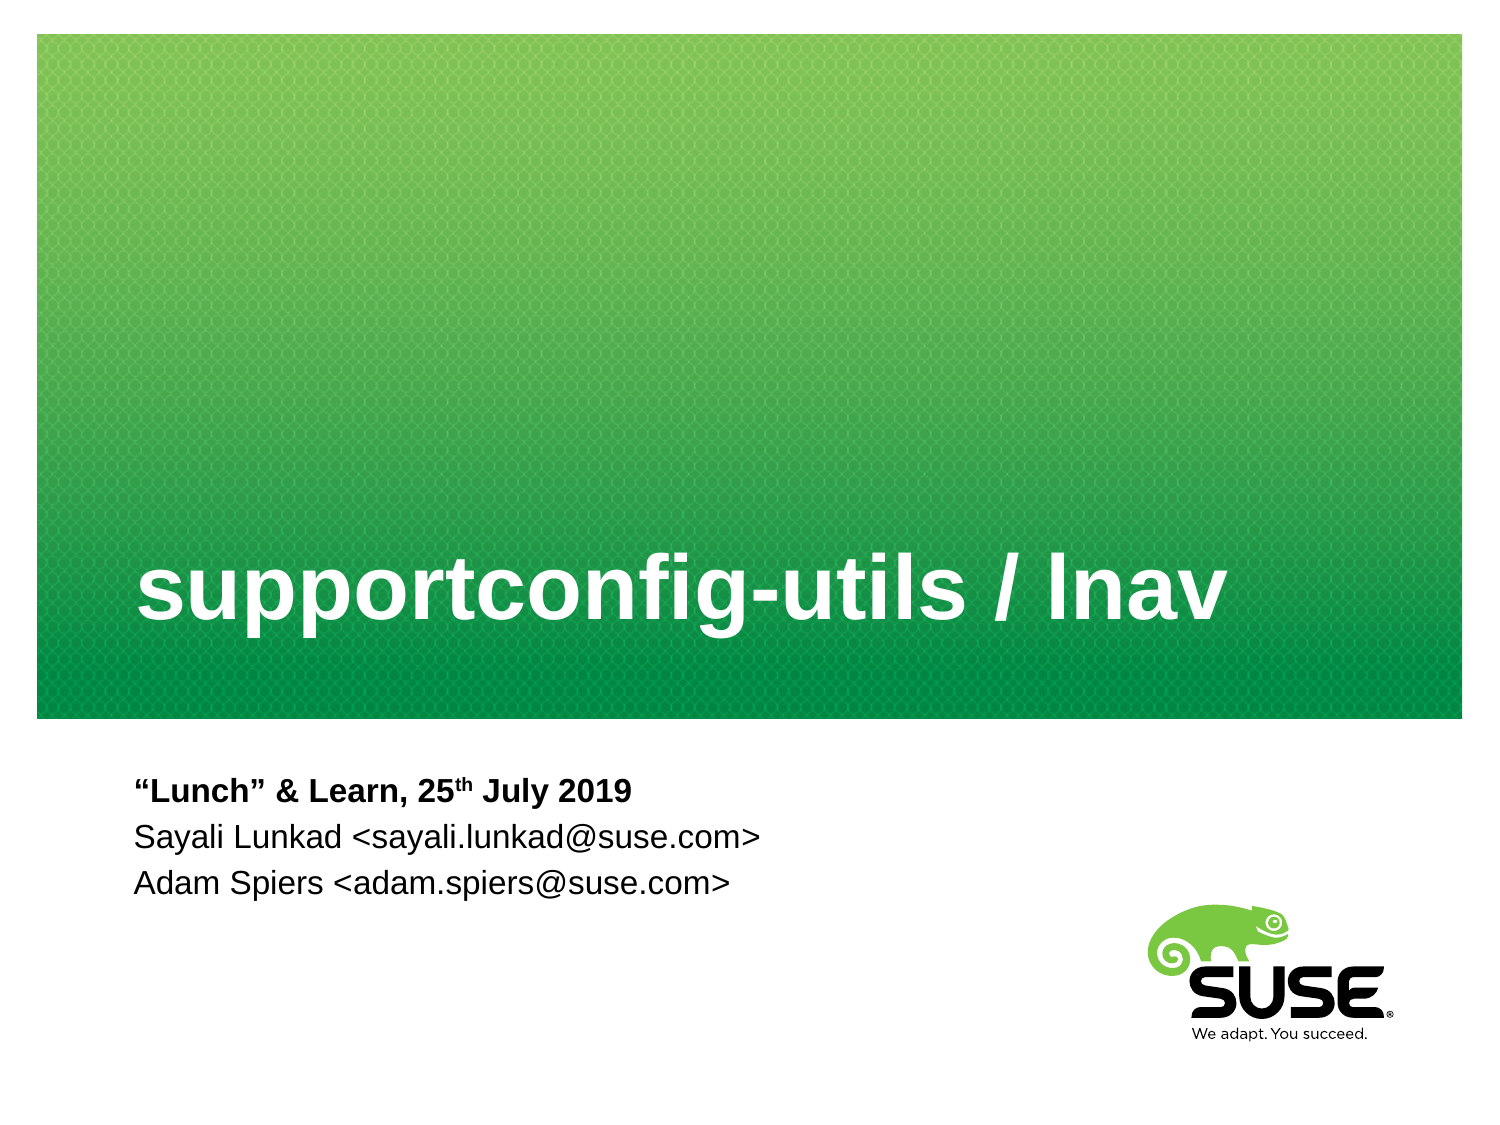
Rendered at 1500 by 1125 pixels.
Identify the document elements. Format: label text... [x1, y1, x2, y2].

subtitle “Lunch” & Learn, 25th July 2019 Sayali Lunkad <sayali.lunkad@suse.com> Adam Spiers <adam.spiers@suse.com> [133, 772, 991, 969]
title supportconfig-utils / lnav [135, 388, 1409, 640]
picture [37, 34, 1463, 719]
